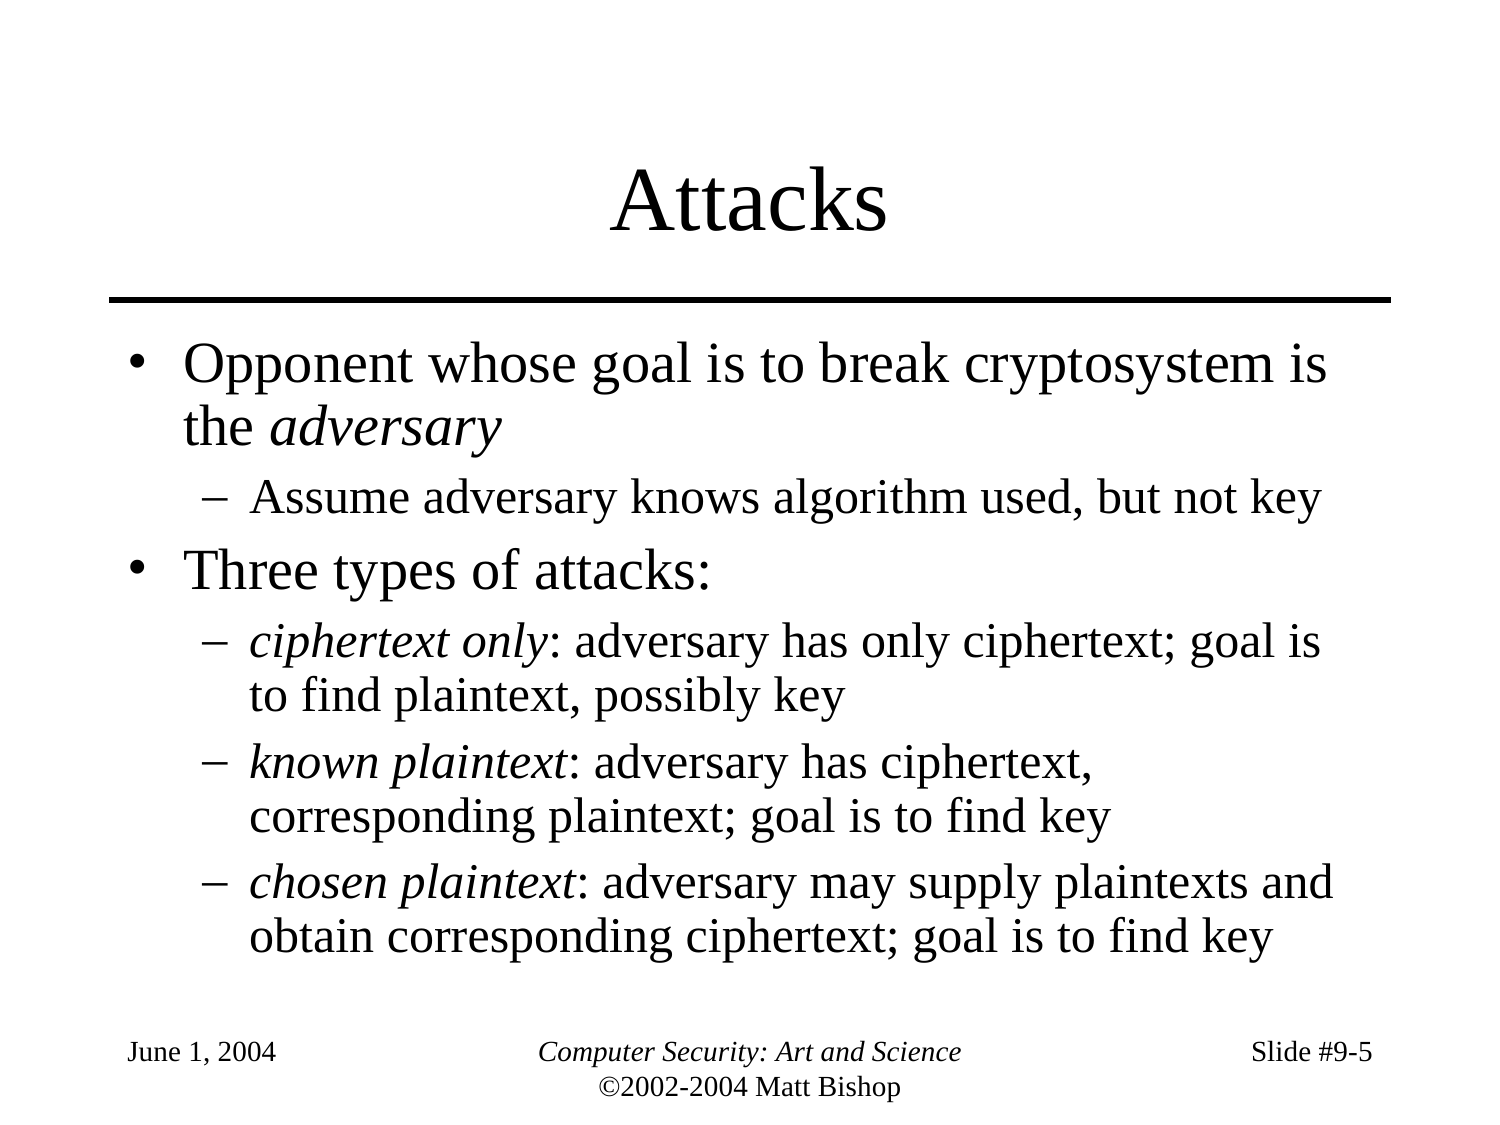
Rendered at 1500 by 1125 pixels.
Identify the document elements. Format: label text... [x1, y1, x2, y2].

title Attacks [112, 99, 1388, 288]
list Opponent whose goal is to break cryptosystem is the adversary Assume adversary knows algorithm used, but not key Three types of attacks: ciphertext only: adversary has only ciphertext; goal is to find plaintext, possibly key known plaintext: adversary has ciphertext, corresponding plaintext; goal is to find key chosen plaintext: adversary may supply plaintexts and obtain corresponding ciphertext; goal is to find key [112, 324, 1388, 1000]
